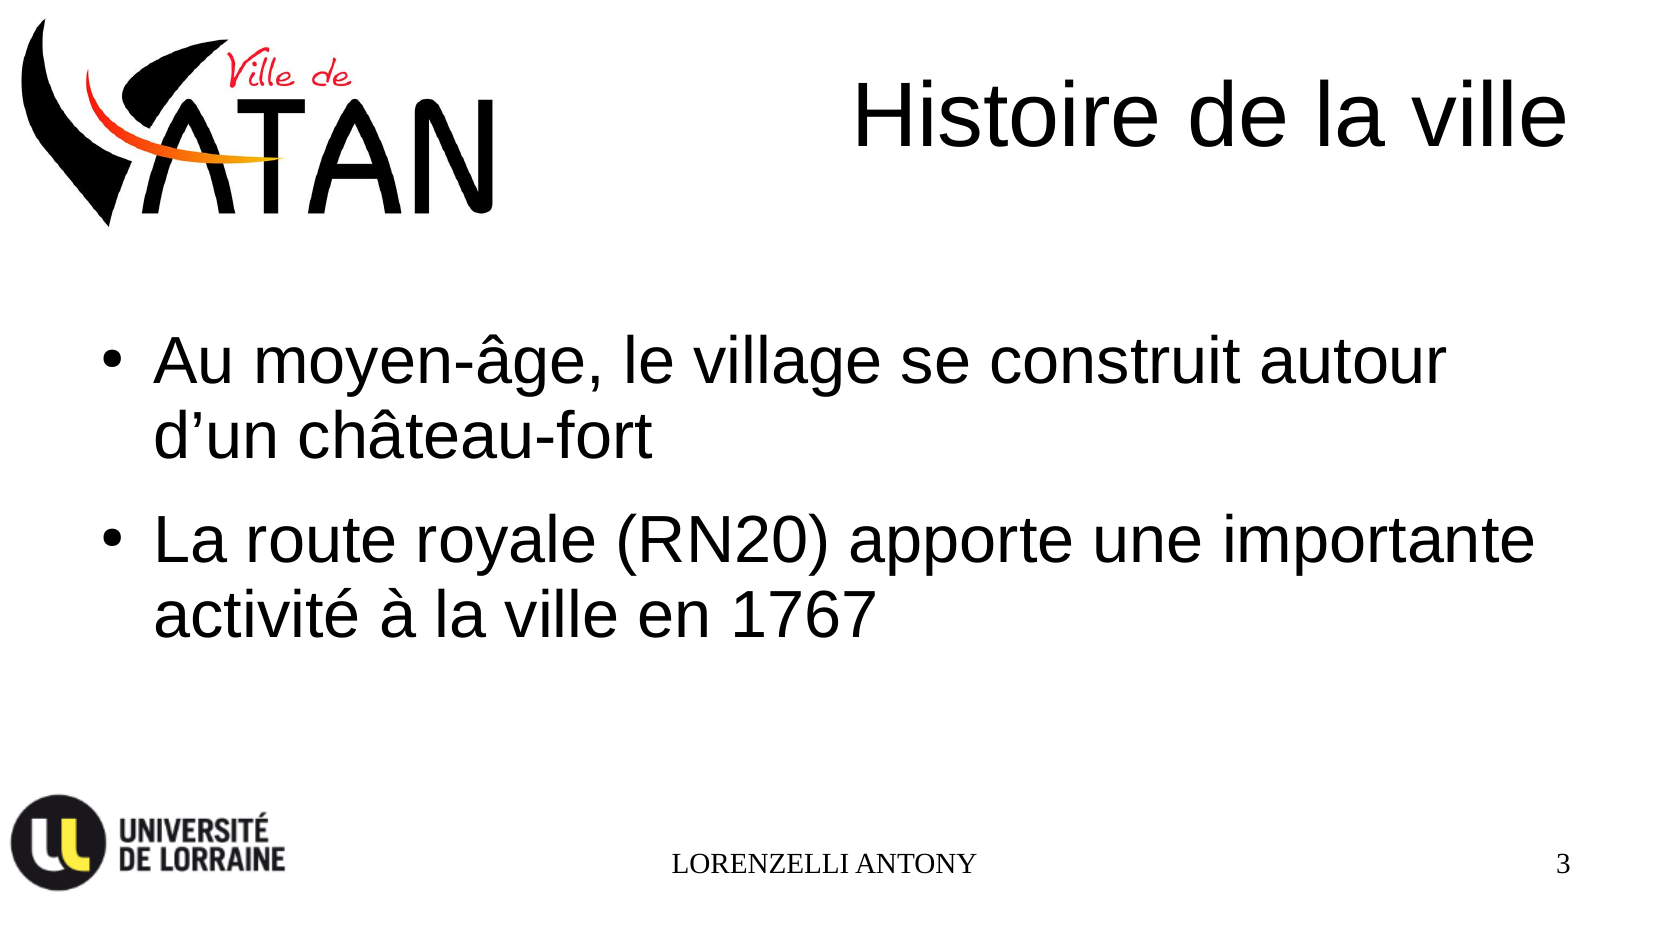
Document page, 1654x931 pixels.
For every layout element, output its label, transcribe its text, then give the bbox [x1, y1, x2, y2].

title Histoire de la ville [82, 37, 1571, 193]
picture [3, 756, 296, 931]
picture [0, 0, 520, 255]
list Au moyen-âge, le village se construit autour d’un château-fort La route royale (RN20) apporte une importante activité à la ville en 1767 [82, 217, 1571, 758]
